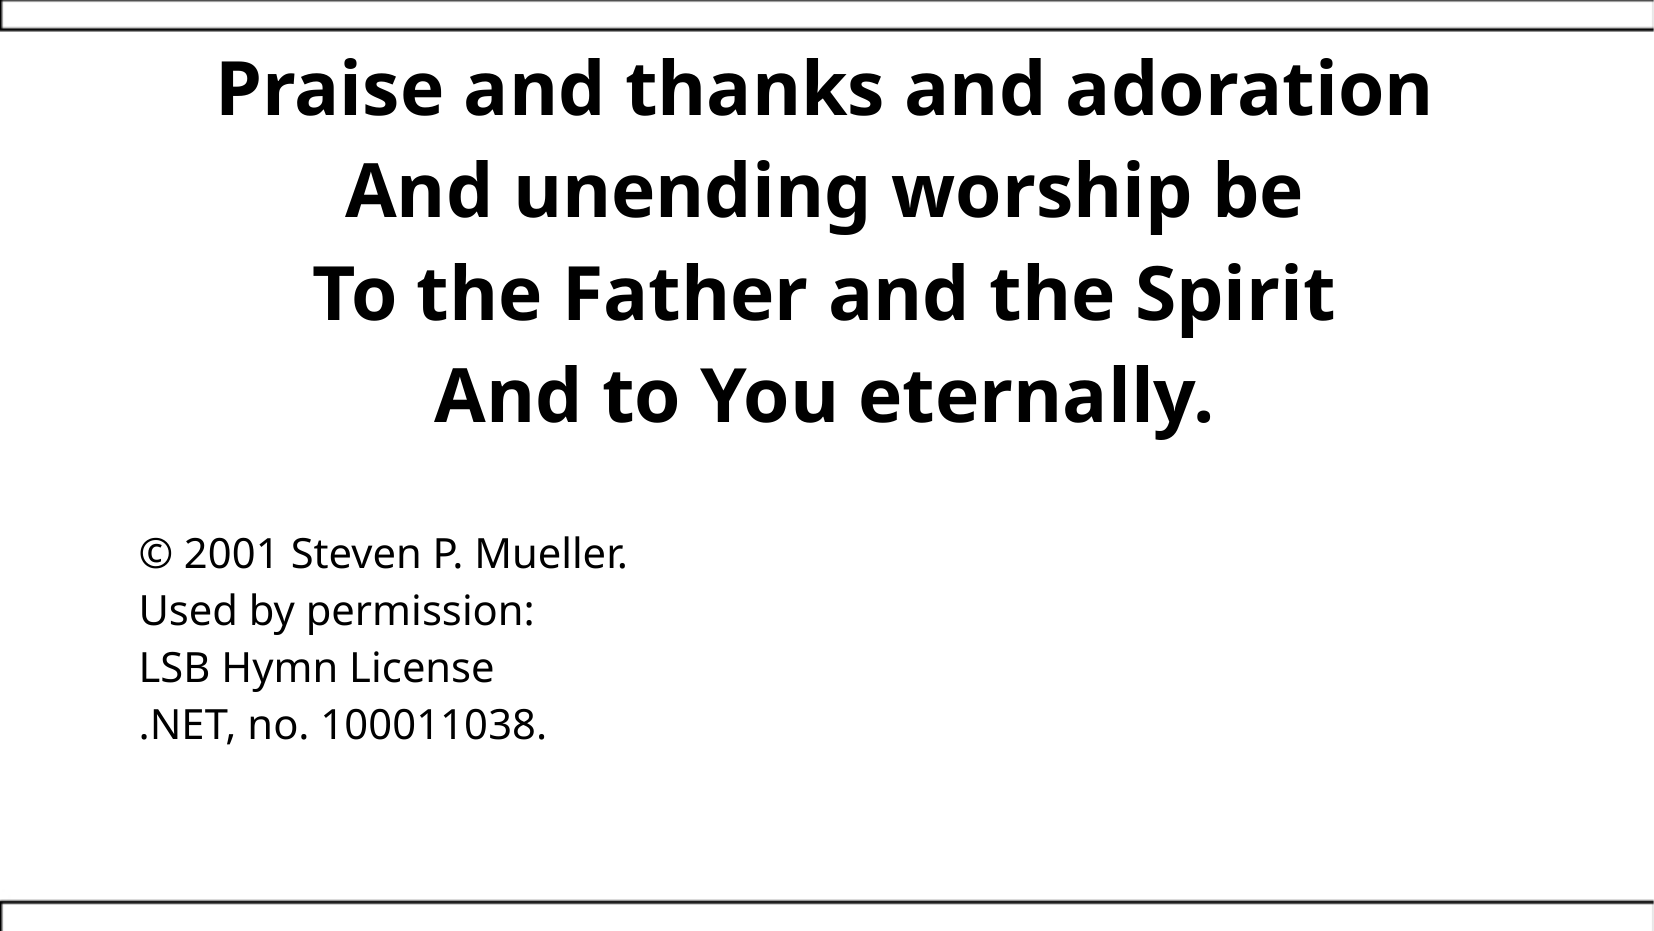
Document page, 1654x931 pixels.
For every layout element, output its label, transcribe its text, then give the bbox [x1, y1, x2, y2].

picture [0, 0, 1654, 931]
text_box Praise and thanks and adoration And unending worship be To the Father and the Spirit And to You eternally. © 2001 Steven P. Mueller. Used by permission: LSB Hymn License .NET, no. 100011038. [105, 27, 1546, 781]
